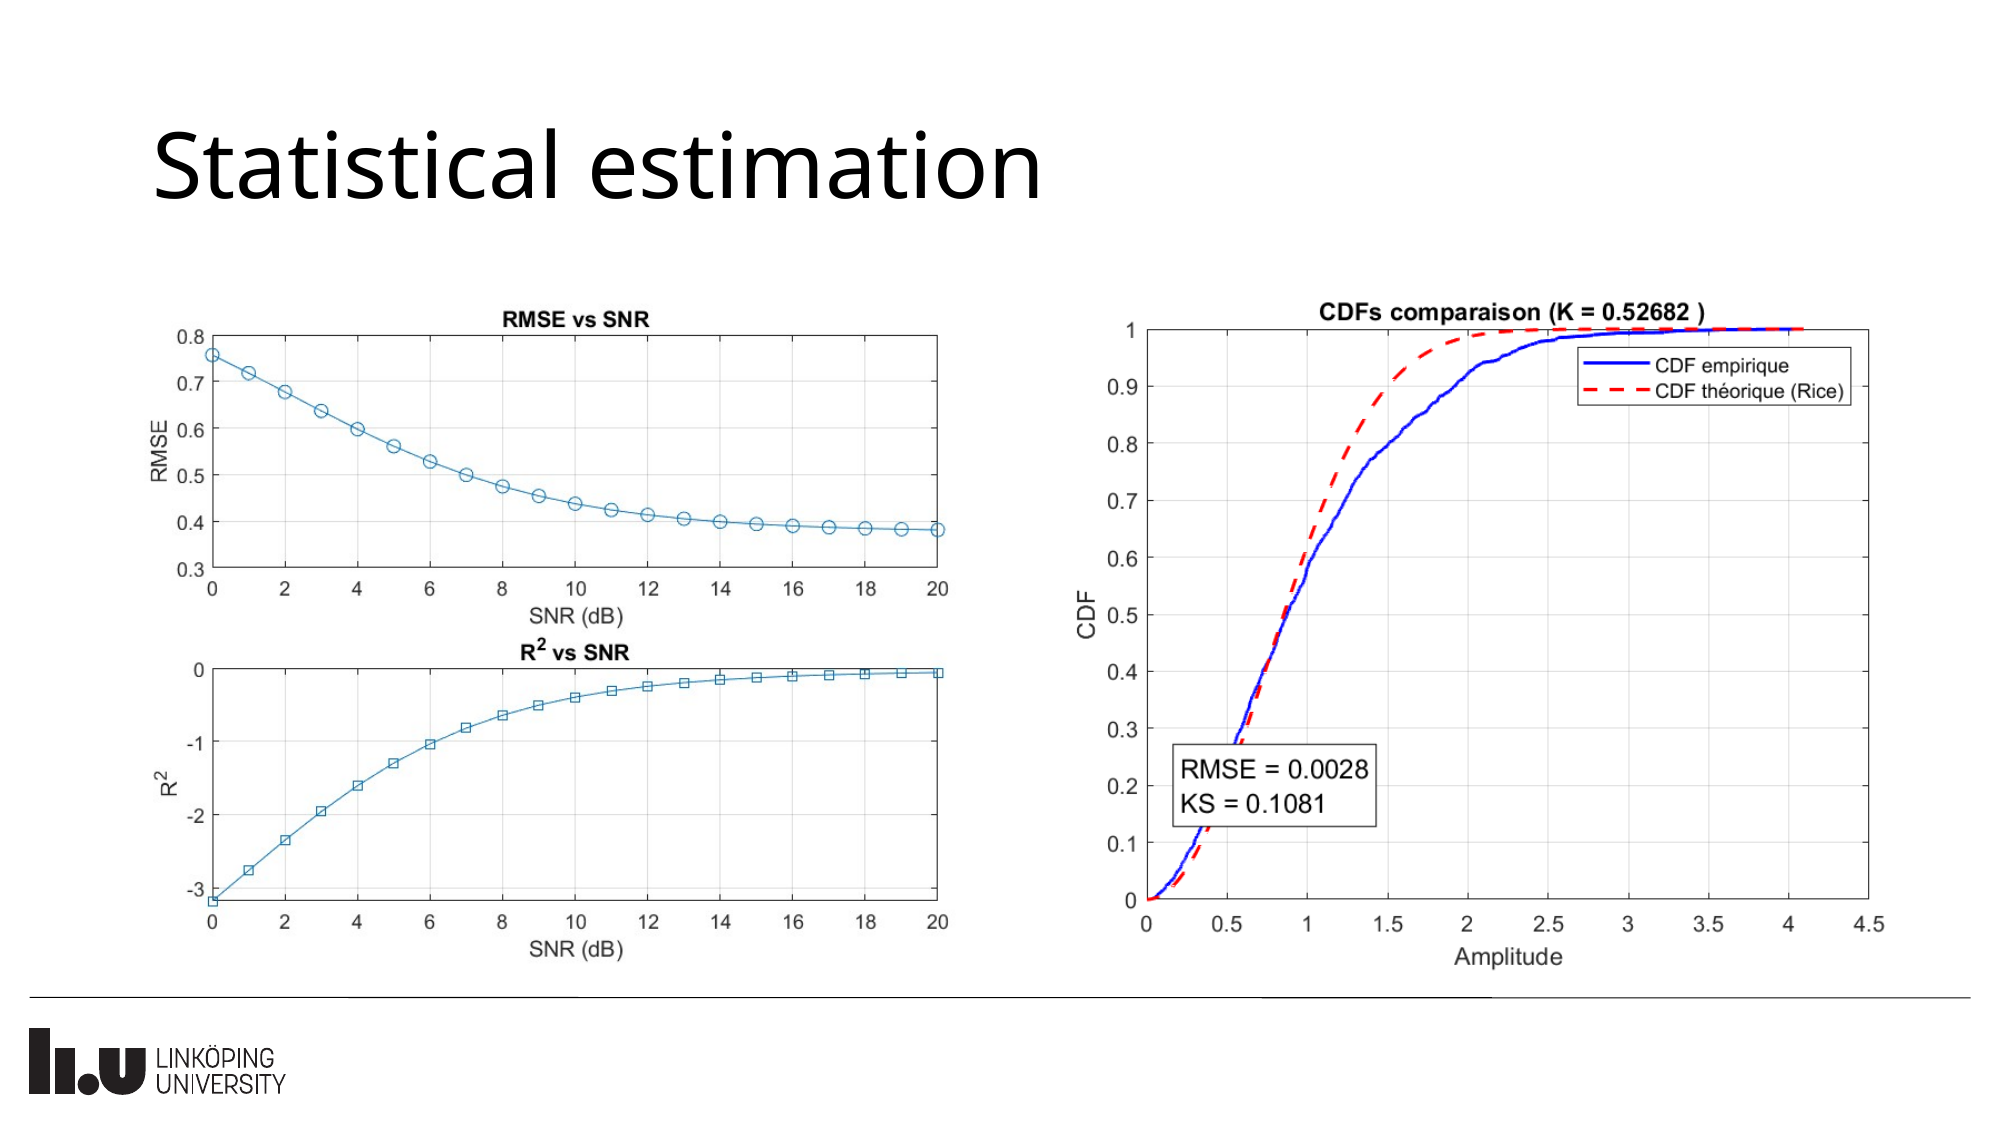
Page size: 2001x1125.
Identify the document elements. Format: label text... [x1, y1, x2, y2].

picture [91, 277, 1958, 979]
title Statistical estimation [137, 59, 1863, 277]
